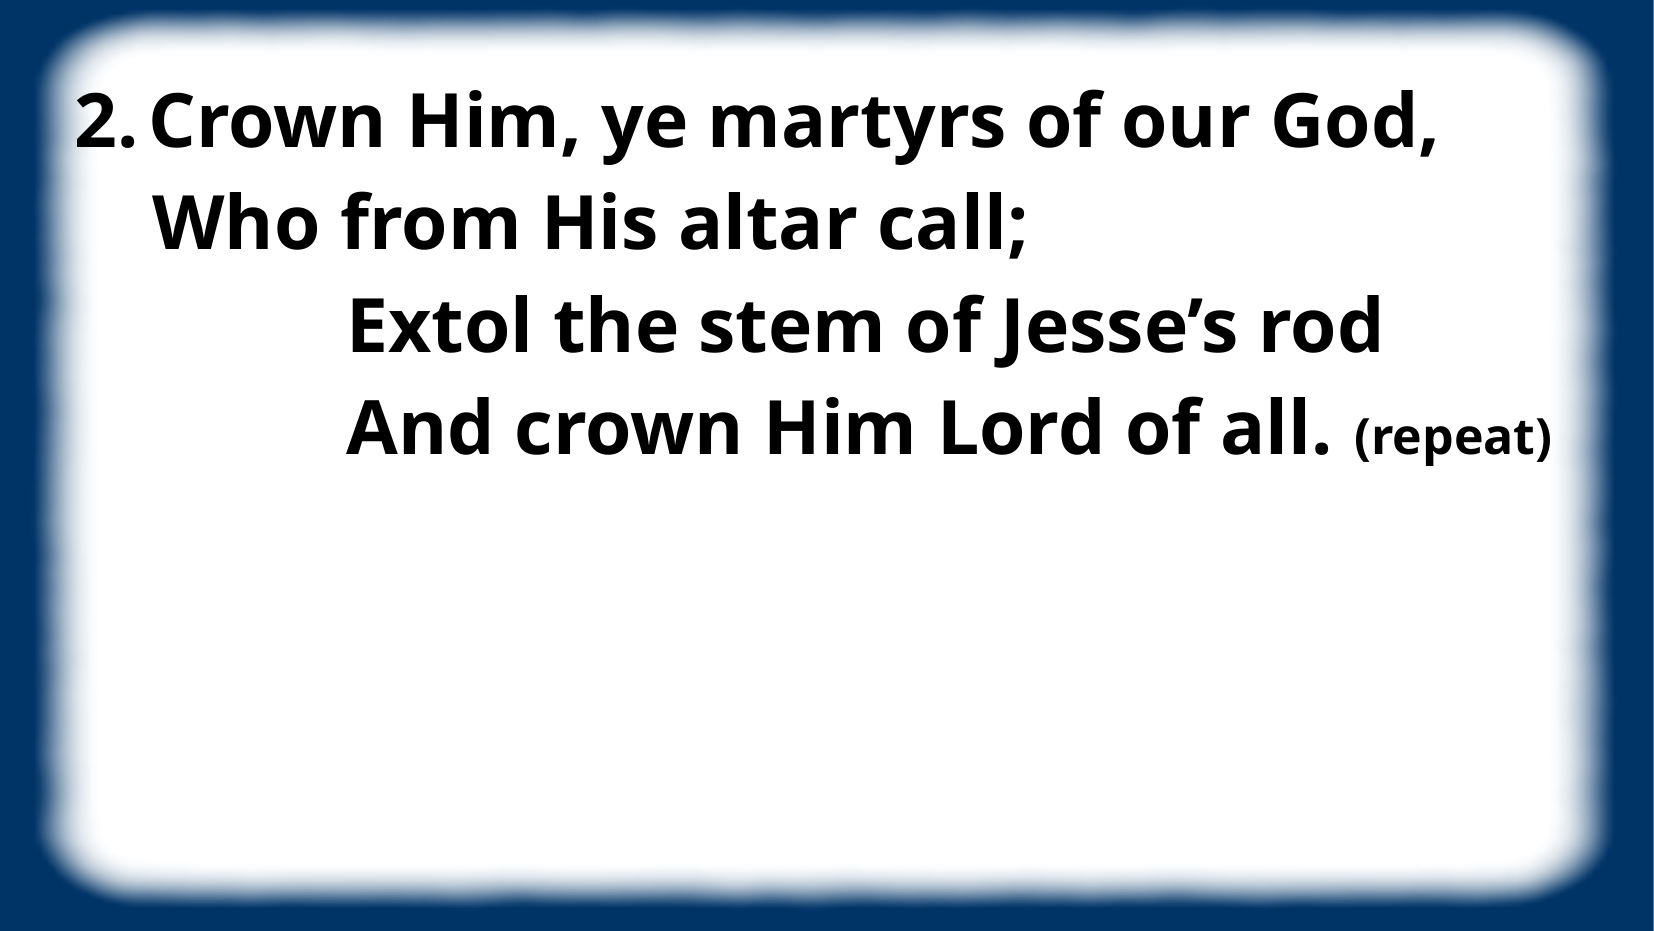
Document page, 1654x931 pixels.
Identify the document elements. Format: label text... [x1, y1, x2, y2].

picture [0, 0, 1654, 931]
text_box 2. Crown Him, ye martyrs of our God, Who from His altar call; Extol the stem of Jesse’s rod And crown Him Lord of all. (repeat) [60, 60, 1591, 563]
